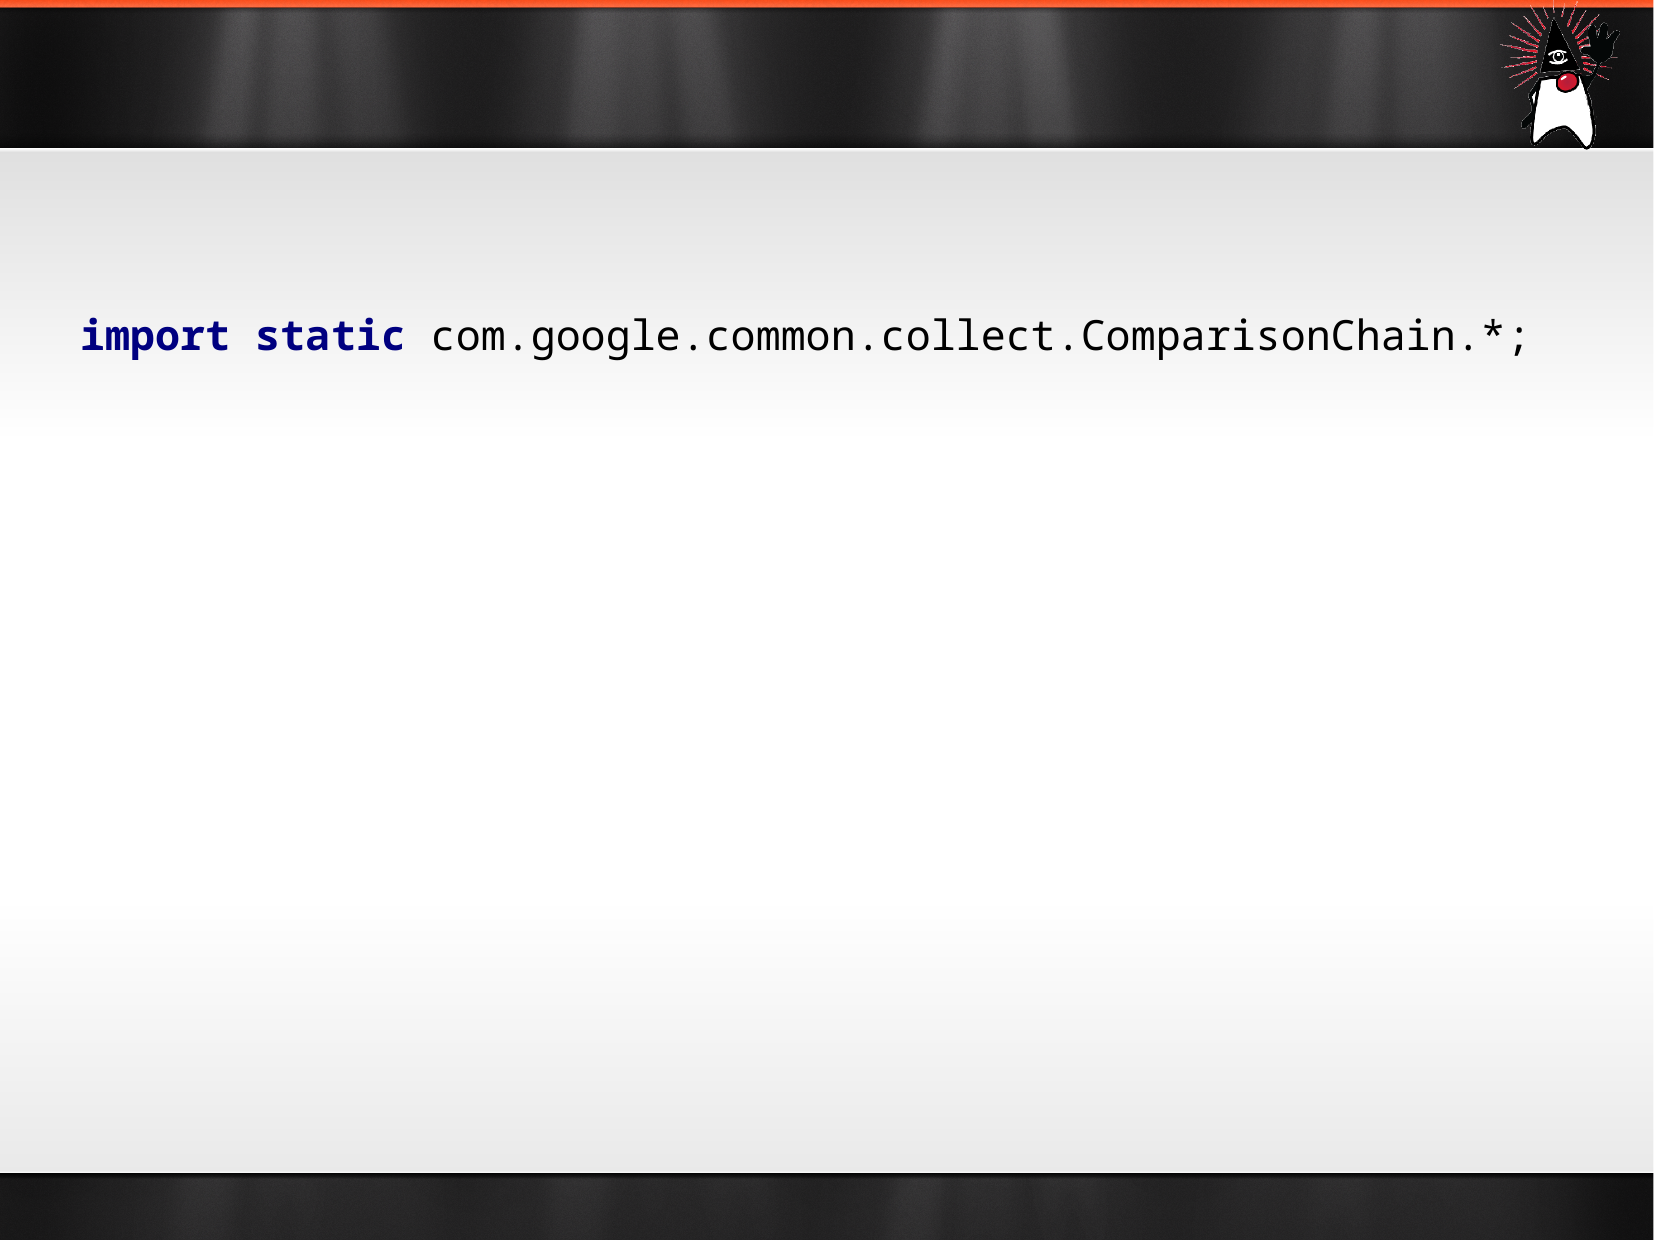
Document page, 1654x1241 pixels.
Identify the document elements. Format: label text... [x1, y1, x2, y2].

picture [0, 0, 1654, 1240]
text_box import static com.google.common.collect.ComparisonChain.*; [80, 305, 1654, 1125]
